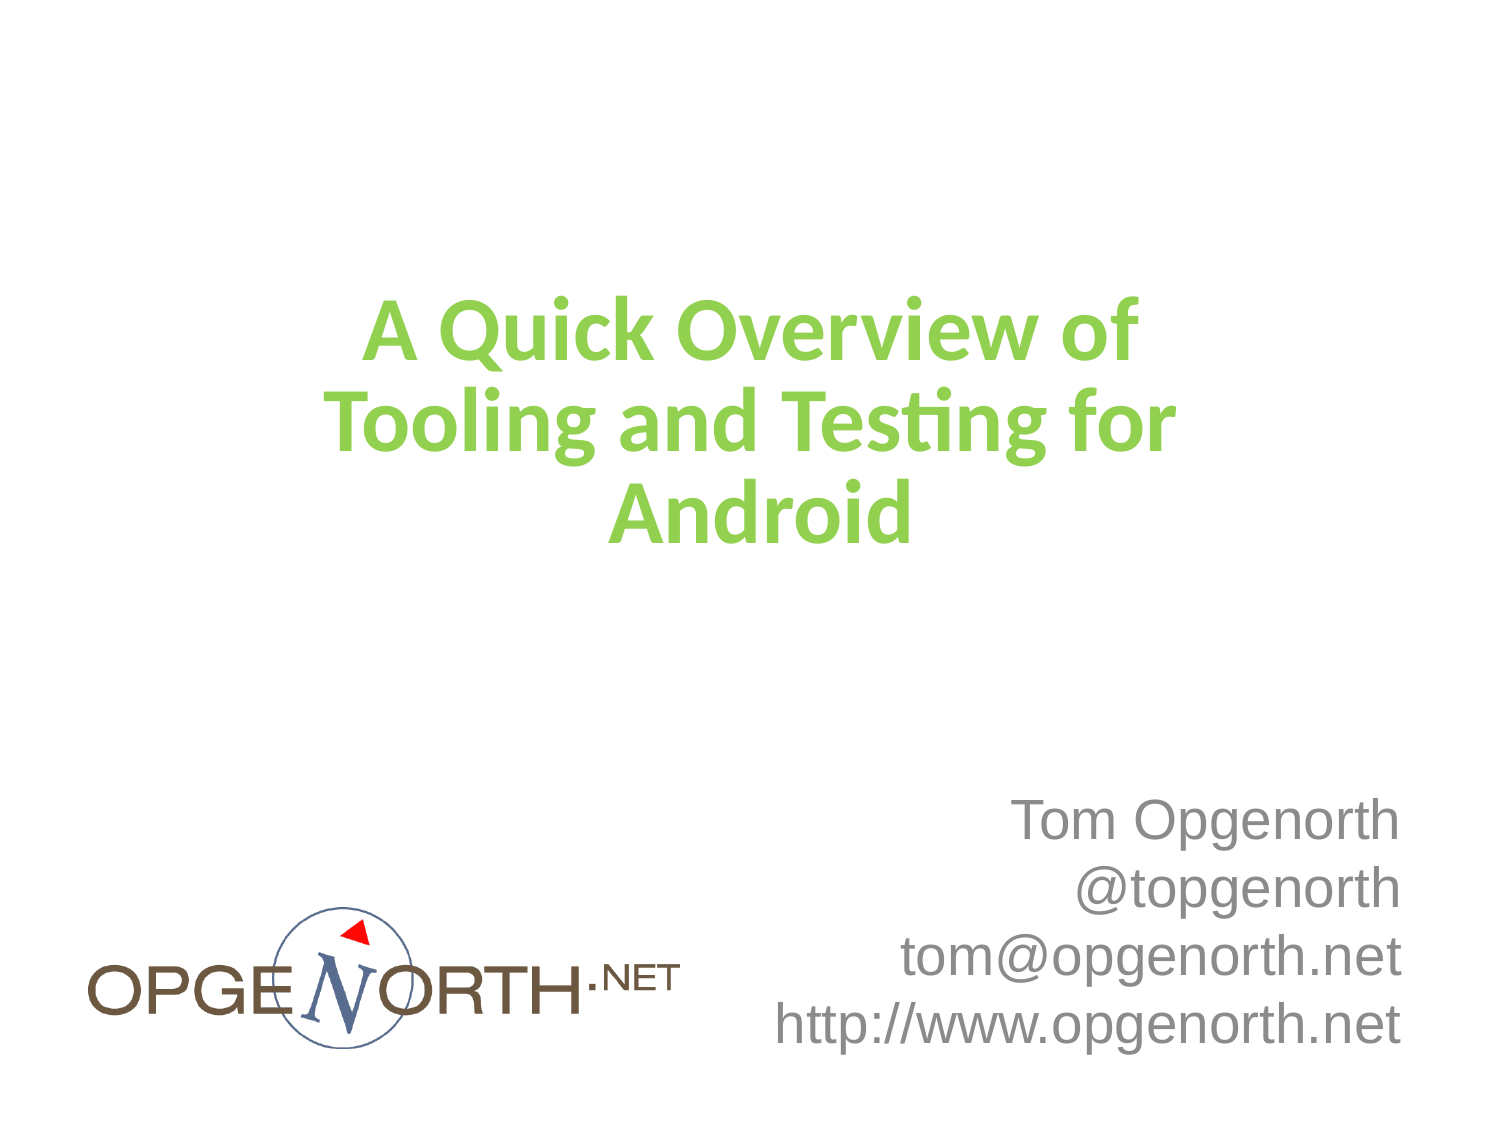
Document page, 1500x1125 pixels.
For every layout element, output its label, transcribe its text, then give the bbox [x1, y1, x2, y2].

subtitle Tom Opgenorth @topgenorth tom@opgenorth.net http://www.opgenorth.net [230, 775, 1417, 1063]
title A Quick Overview of Tooling and Testing for Android [123, 267, 1399, 591]
picture [88, 907, 680, 1049]
